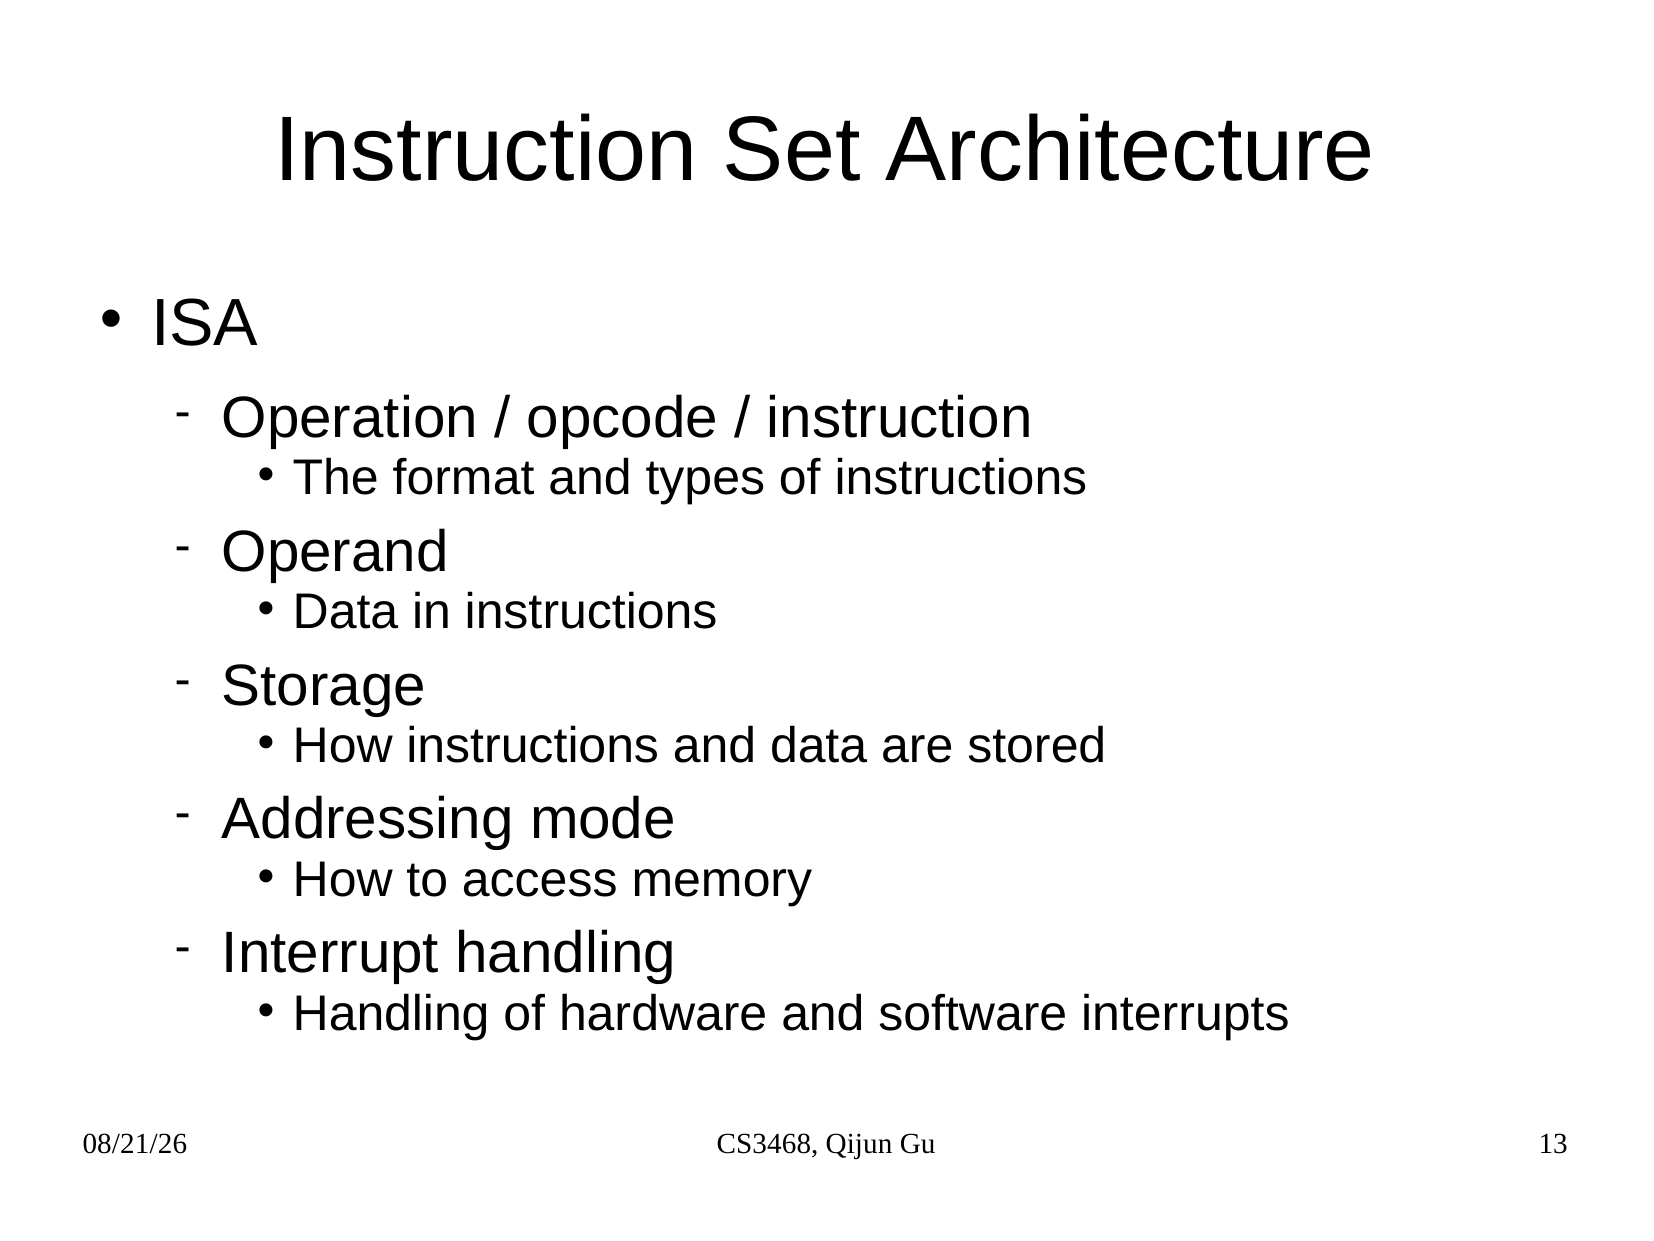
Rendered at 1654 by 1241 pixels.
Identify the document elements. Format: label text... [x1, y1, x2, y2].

title Instruction Set Architecture [82, 56, 1569, 247]
list ISA Operation / opcode / instruction The format and types of instructions Operand Data in instructions Storage How instructions and data are stored Addressing mode How to access memory Interrupt handling Handling of hardware and software interrupts [82, 290, 1569, 1092]
